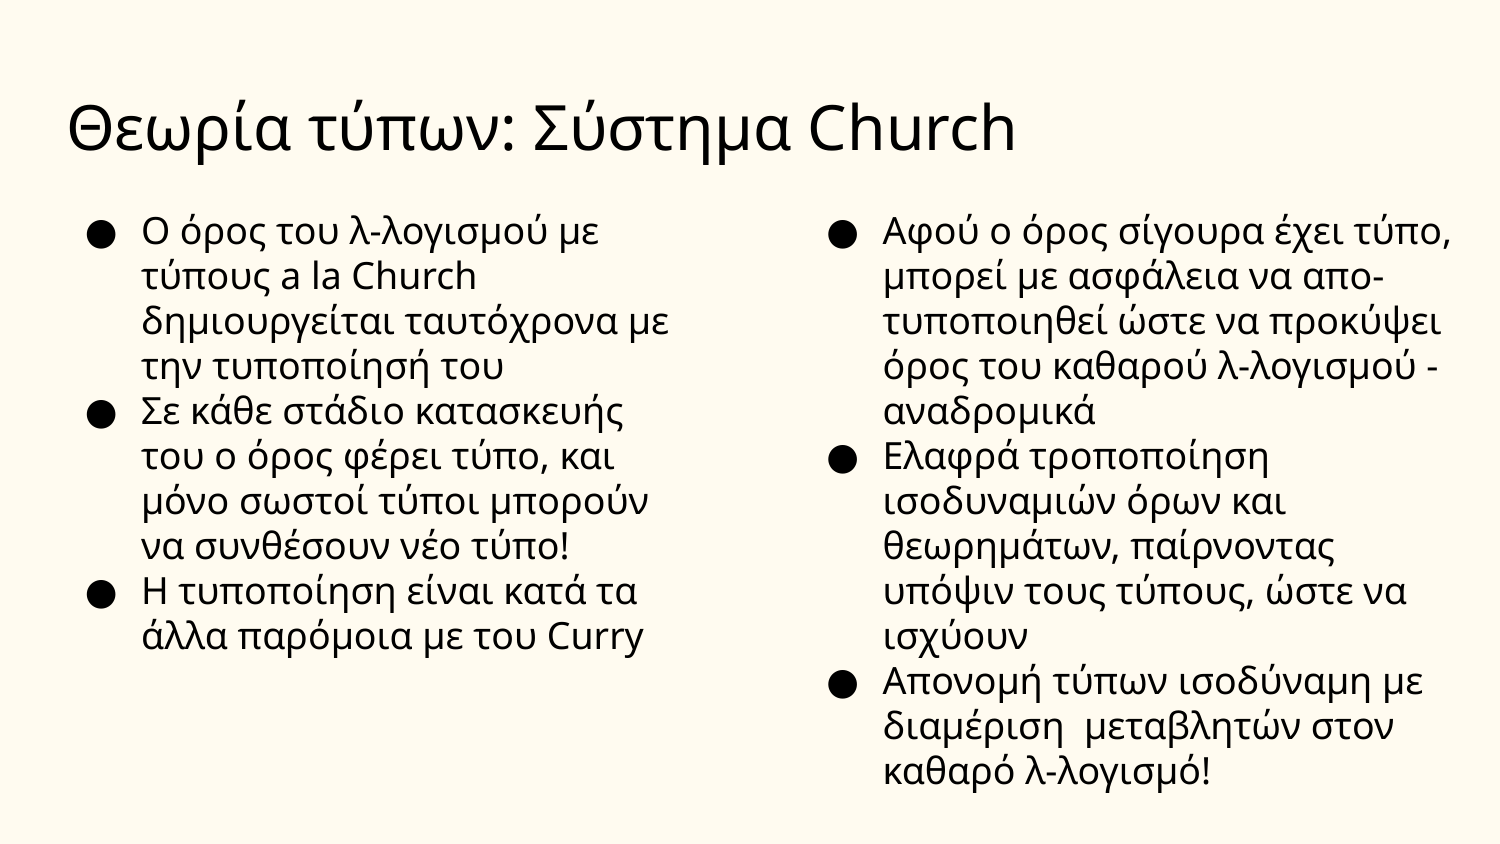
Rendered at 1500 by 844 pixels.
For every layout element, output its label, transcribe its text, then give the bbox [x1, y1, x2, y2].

title Θεωρία τύπων: Σύστημα Church [51, 72, 1449, 174]
list Αφού ο όρος σίγουρα έχει τύπο, μπορεί με ασφάλεια να απο-τυποποιηθεί ώστε να προκύψει όρος του καθαρού λ-λογισμού - αναδρομικά Ελαφρά τροποποίηση ισοδυναμιών όρων και θεωρημάτων, παίρνοντας υπόψιν τους τύπους, ώστε να ισχύουν Απονομή τύπων ισοδύναμη με διαμέριση μεταβλητών στον καθαρό λ-λογισμό! [792, 192, 1475, 750]
list Ο όρος του λ-λογισμού με τύπους a la Church δημιουργείται ταυτόχρονα με την τυποποίησή του Σε κάθε στάδιο κατασκευής του ο όρος φέρει τύπο, και μόνο σωστοί τύποι μπορούν να συνθέσουν νέο τύπο! Η τυποποίηση είναι κατά τα άλλα παρόμοια με του Curry [51, 192, 708, 750]
